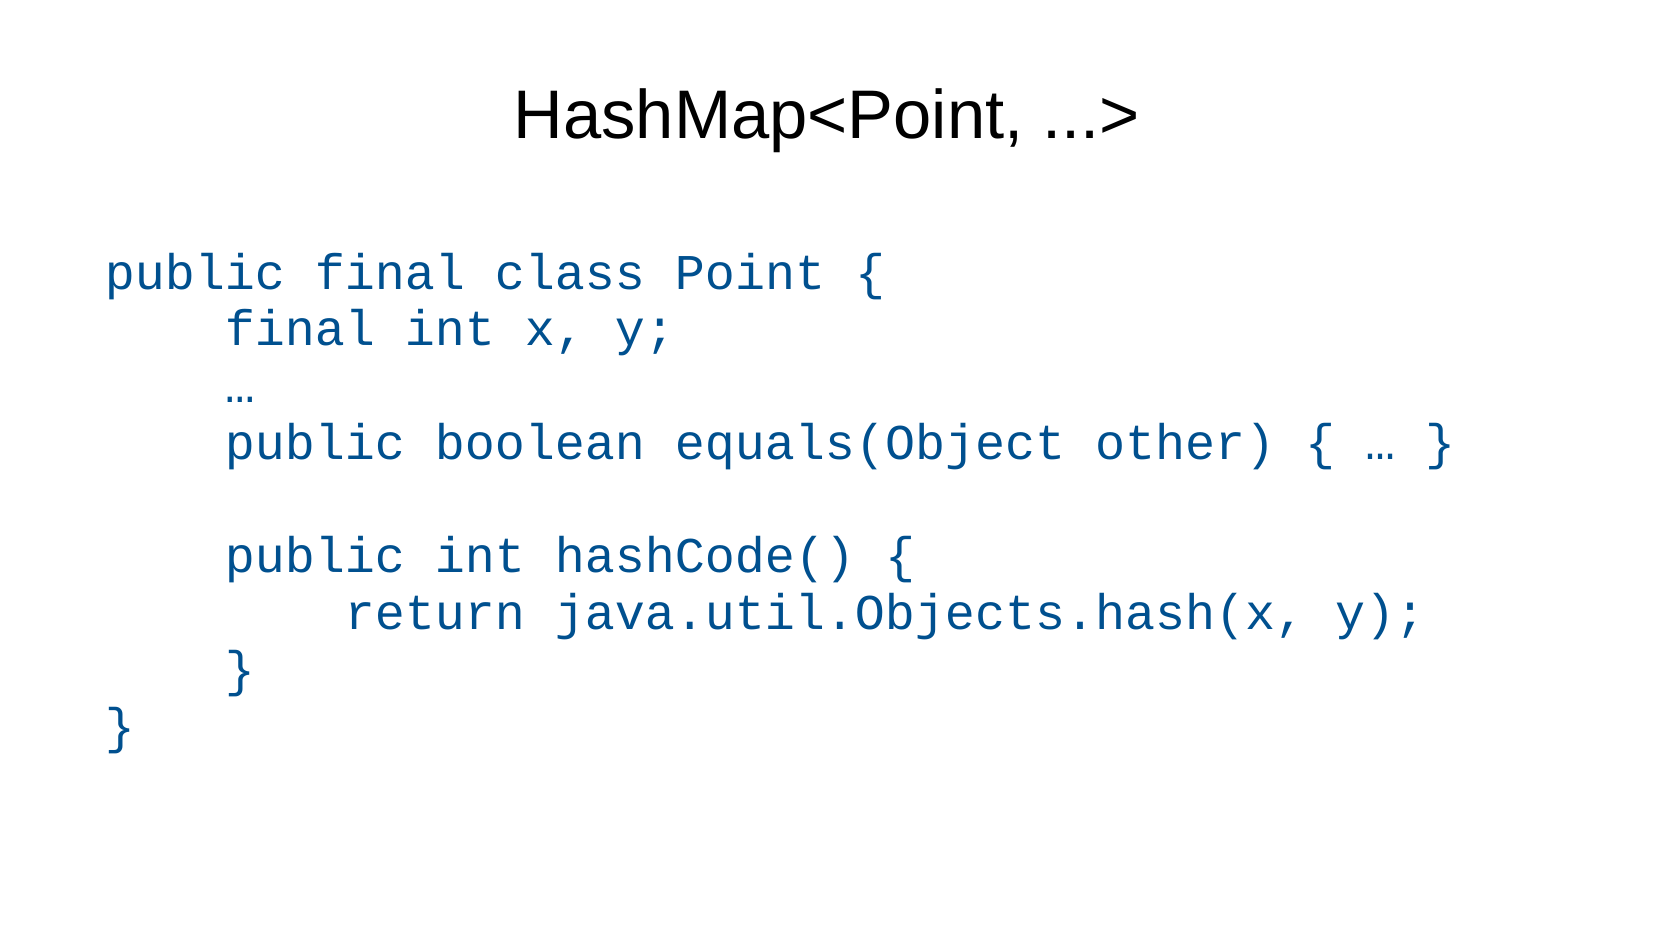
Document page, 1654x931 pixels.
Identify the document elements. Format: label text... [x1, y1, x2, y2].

title HashMap<Point, ...> [82, 37, 1571, 193]
text_box public final class Point { final int x, y; … public boolean equals(Object other) { … } public int hashCode() { return java.util.Objects.hash(x, y); } } [90, 240, 1470, 706]
